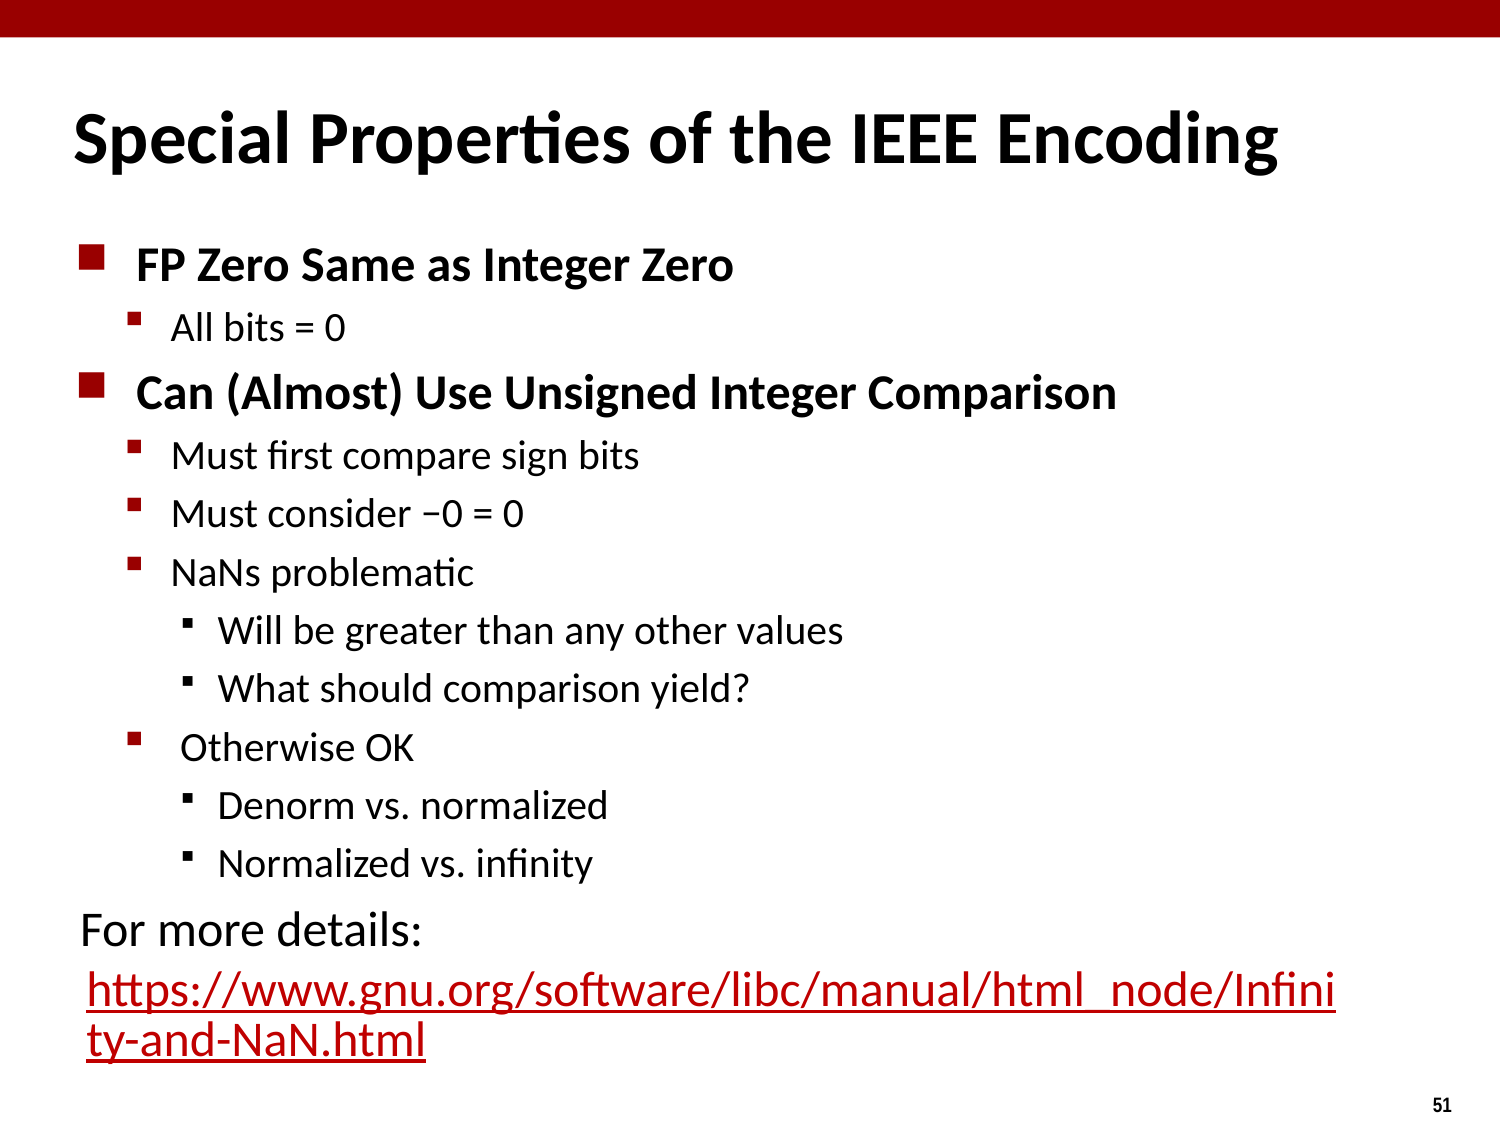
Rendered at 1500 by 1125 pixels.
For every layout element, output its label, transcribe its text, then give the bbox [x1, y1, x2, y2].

title Special Properties of the IEEE Encoding [58, 71, 1304, 197]
list FP Zero Same as Integer Zero All bits = 0 Can (Almost) Use Unsigned Integer Comparison Must first compare sign bits Must consider −0 = 0 NaNs problematic Will be greater than any other values What should comparison yield? Otherwise OK Denorm vs. normalized Normalized vs. infinity For more details: https://www.gnu.org/software/libc/manual/html_node/Infinity-and-NaN.html [65, 223, 1361, 1040]
